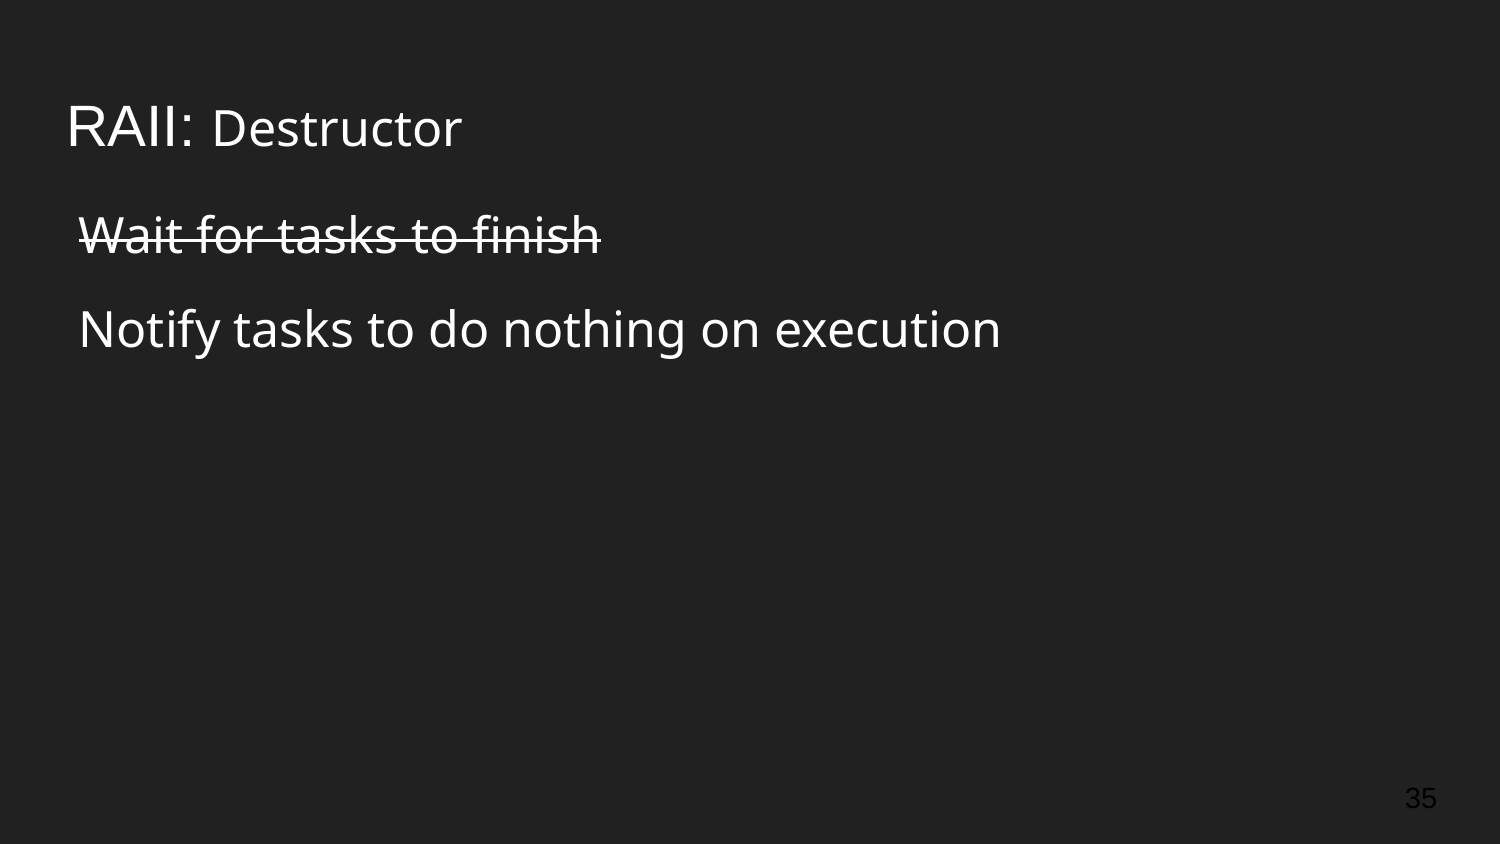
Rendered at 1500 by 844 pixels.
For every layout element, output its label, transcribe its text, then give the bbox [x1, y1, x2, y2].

title RAII: Destructor [51, 72, 1449, 167]
list Wait for tasks to finish Notify tasks to do nothing on execution [51, 189, 1449, 750]
slide_number <number> [1389, 764, 1480, 830]
